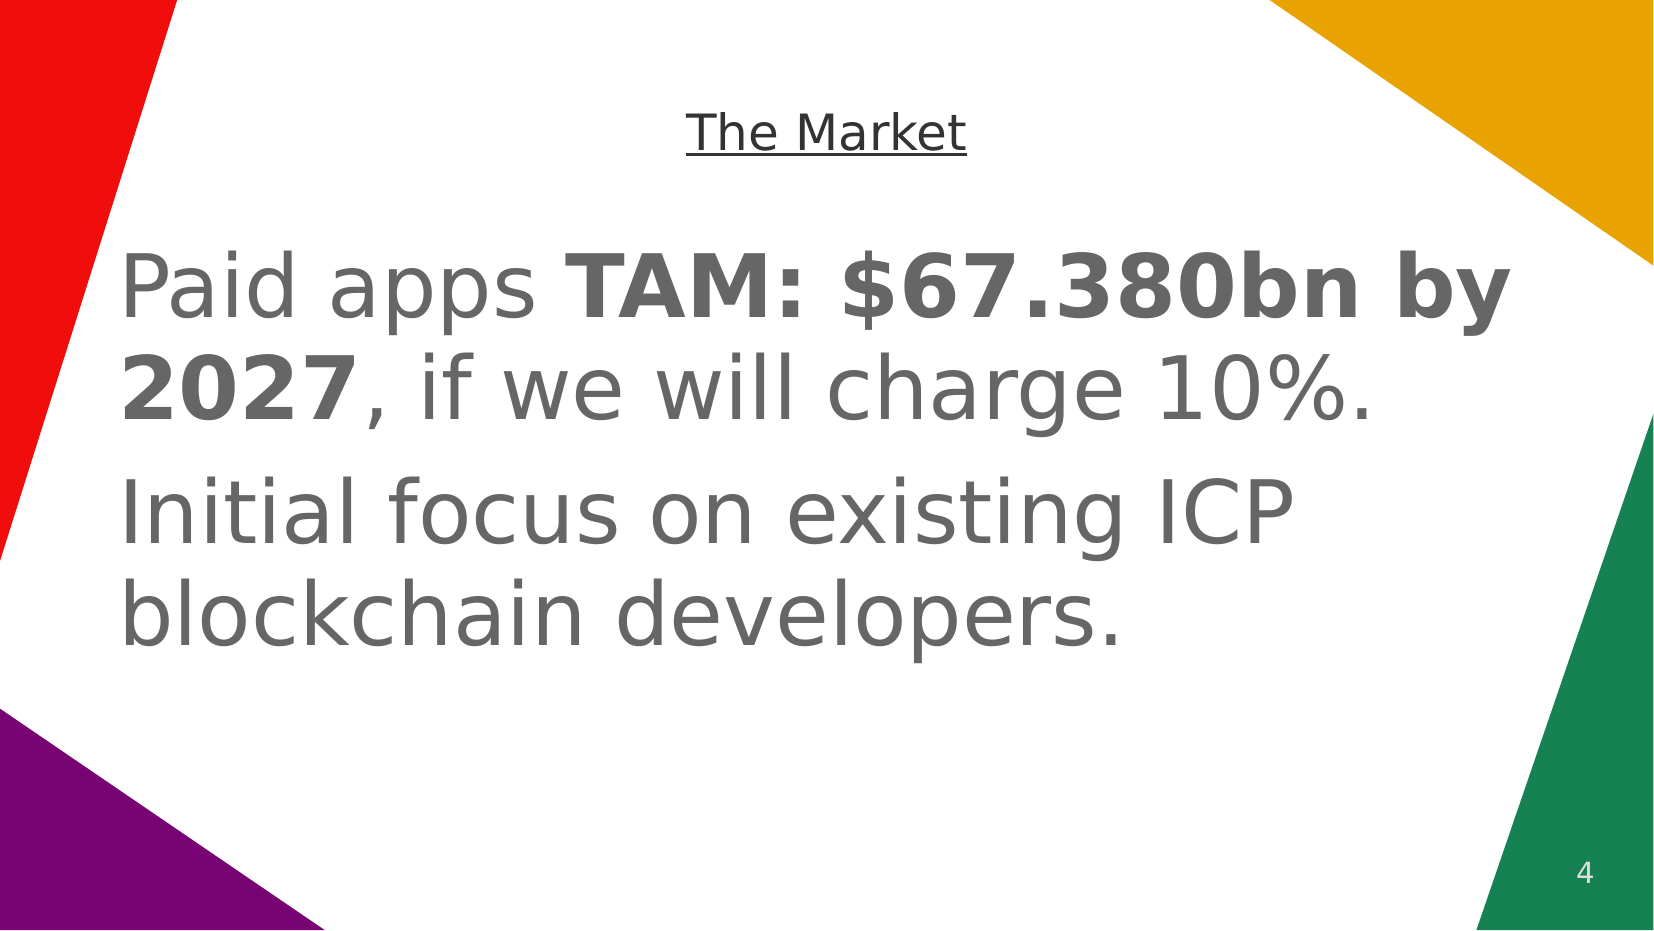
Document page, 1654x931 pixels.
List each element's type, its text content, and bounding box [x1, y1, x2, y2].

title The Market [118, 59, 1536, 207]
list Paid apps TAM: $67.380bn by 2027, if we will charge 10%. Initial focus on existing ICP blockchain developers. [118, 236, 1536, 827]
